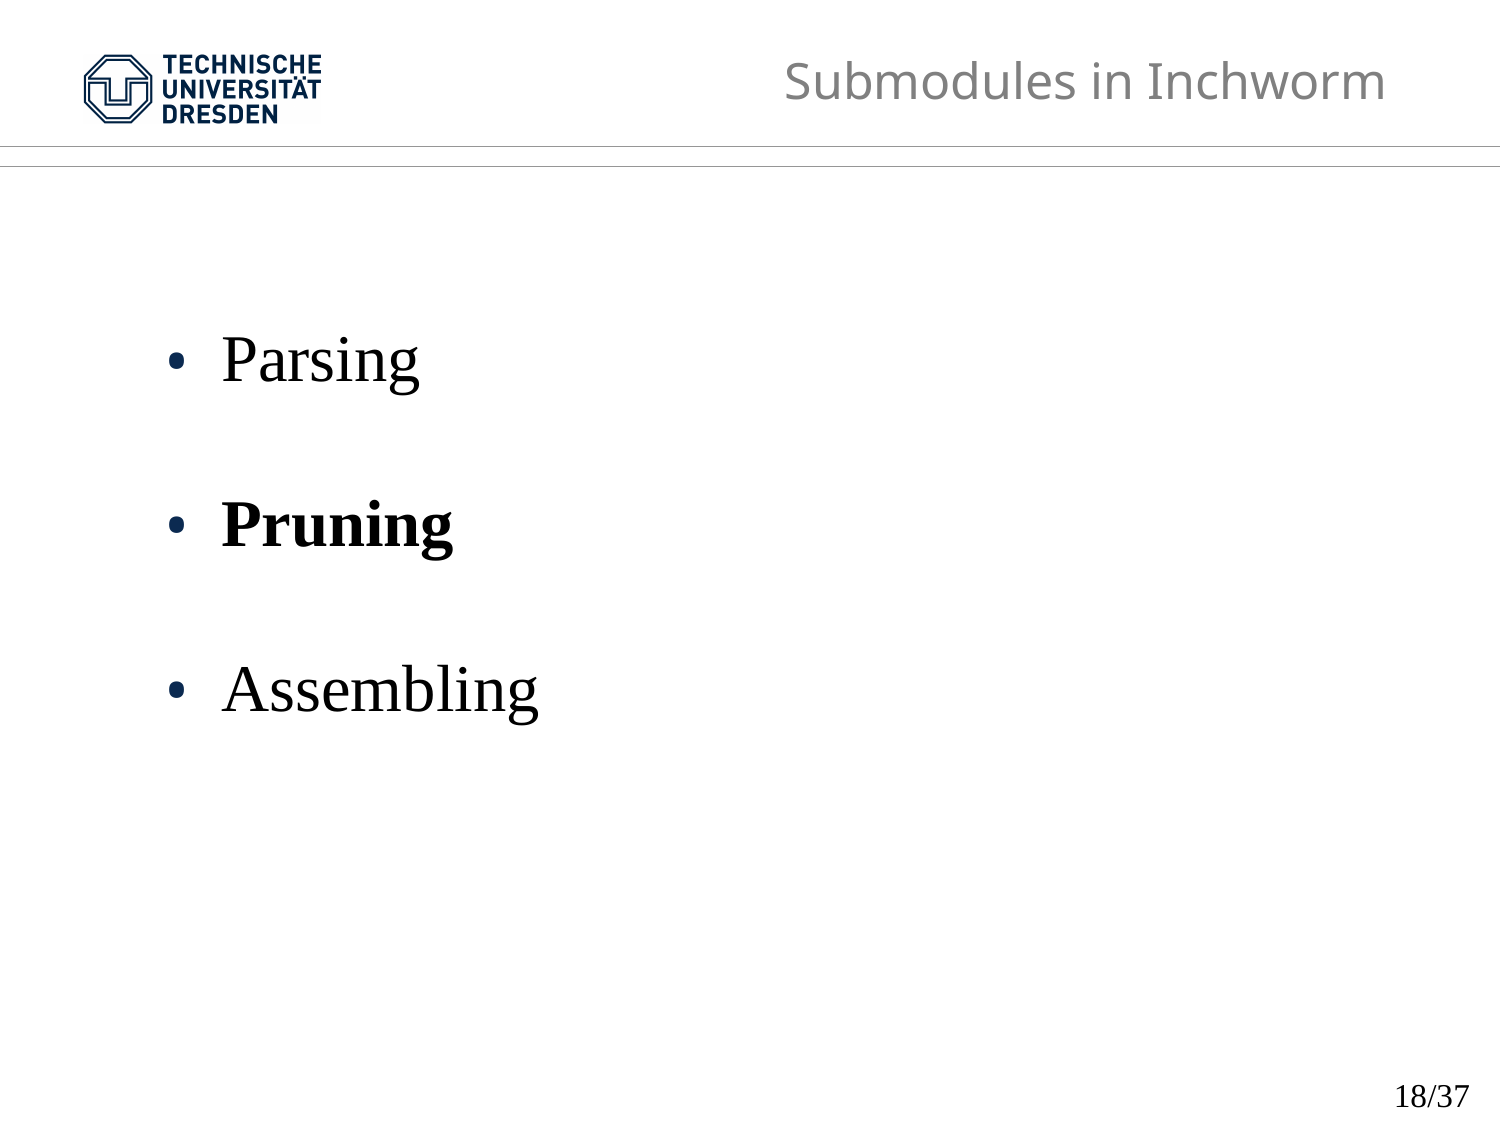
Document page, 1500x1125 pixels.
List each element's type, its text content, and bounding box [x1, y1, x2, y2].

picture [83, 54, 321, 124]
title Submodules in Inchworm [616, 12, 1388, 148]
text_box Parsing Pruning Assembling [150, 314, 1306, 976]
